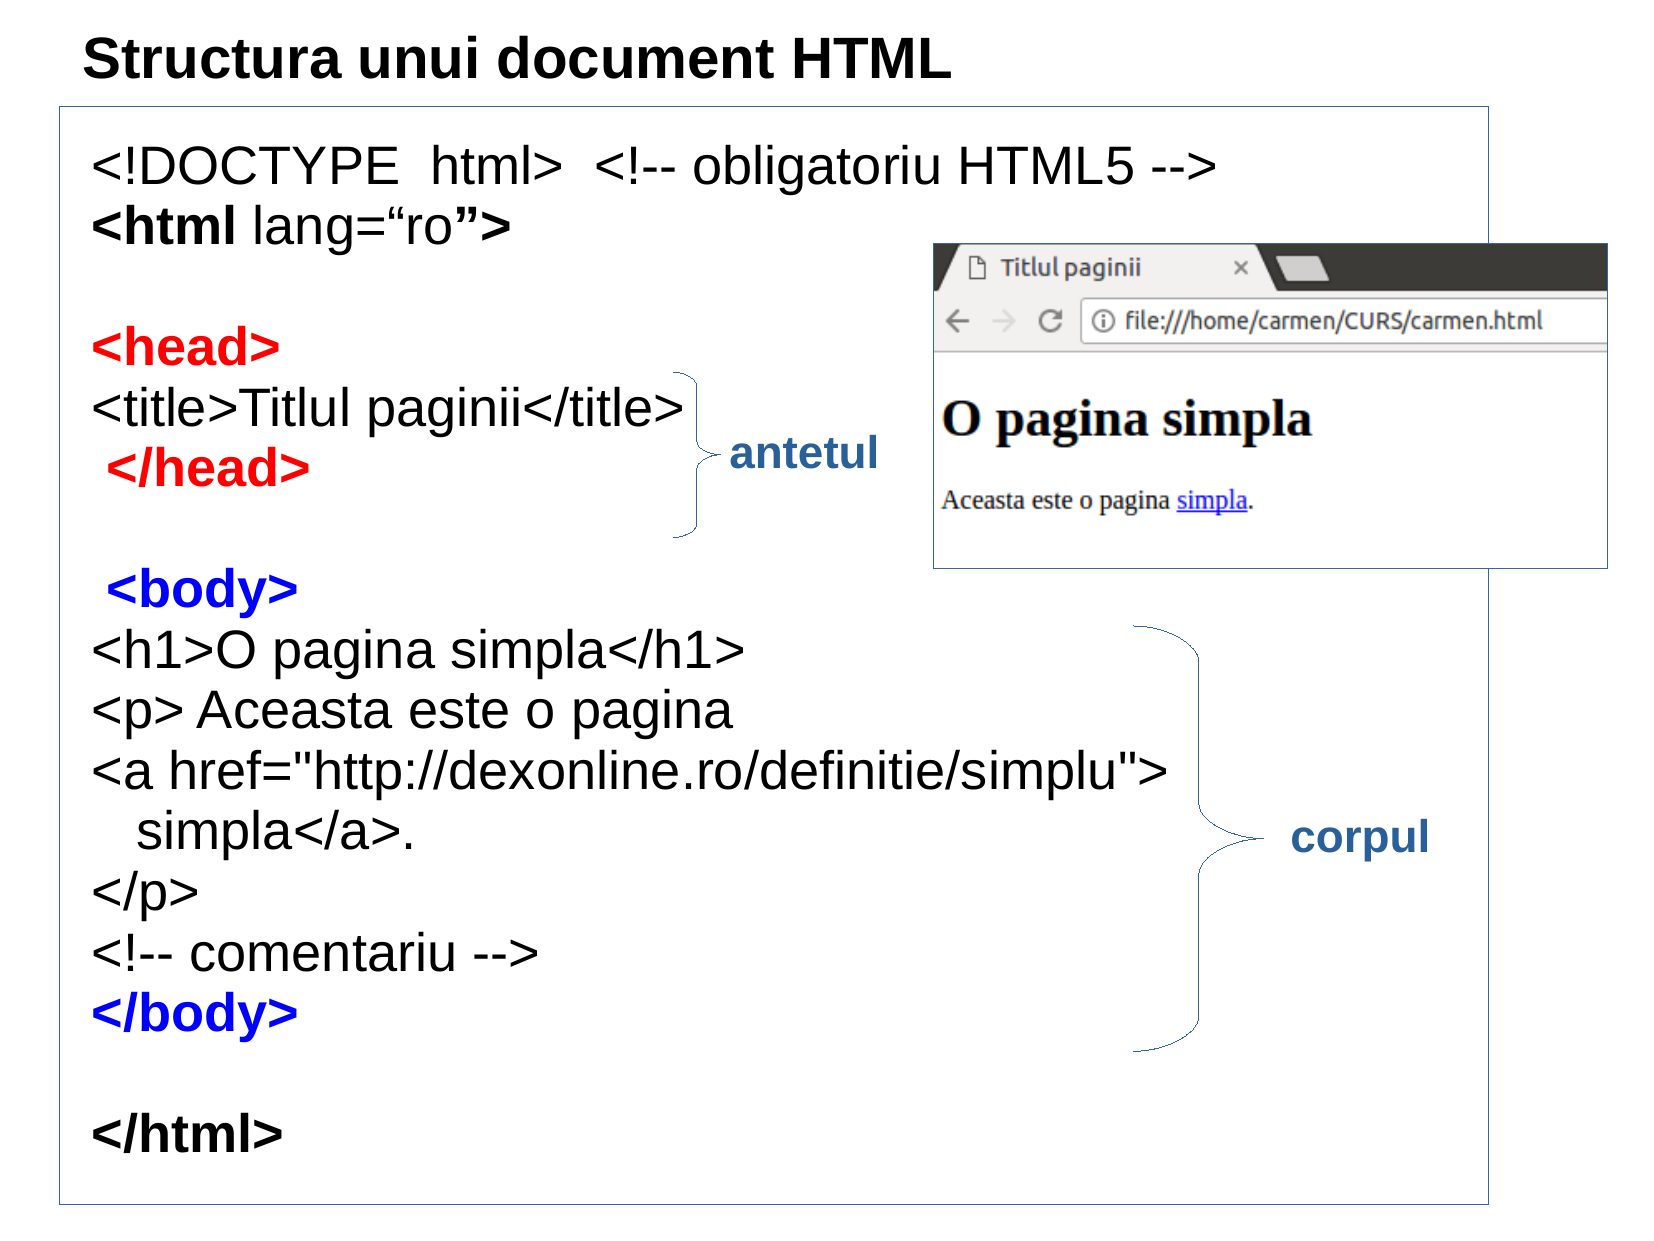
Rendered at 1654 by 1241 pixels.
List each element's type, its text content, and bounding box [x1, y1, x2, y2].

title Structura unui document HTML [82, 19, 1571, 227]
text_box <!DOCTYPE html> <!-- obligatoriu HTML5 --> <html lang=“ro”> <head> <title>Titlul paginii</title> </head> <body> <h1>O pagina simpla</h1> <p> Aceasta este o pagina <a href="http://dexonline.ro/definitie/simplu"> simpla</a>. </p> <!-- comentariu --> </body> </html> [76, 569, 1524, 1233]
picture [933, 243, 1608, 569]
text_box [59, 106, 1489, 1205]
text_box antetul [714, 419, 895, 486]
text_box corpul [1275, 803, 1446, 870]
